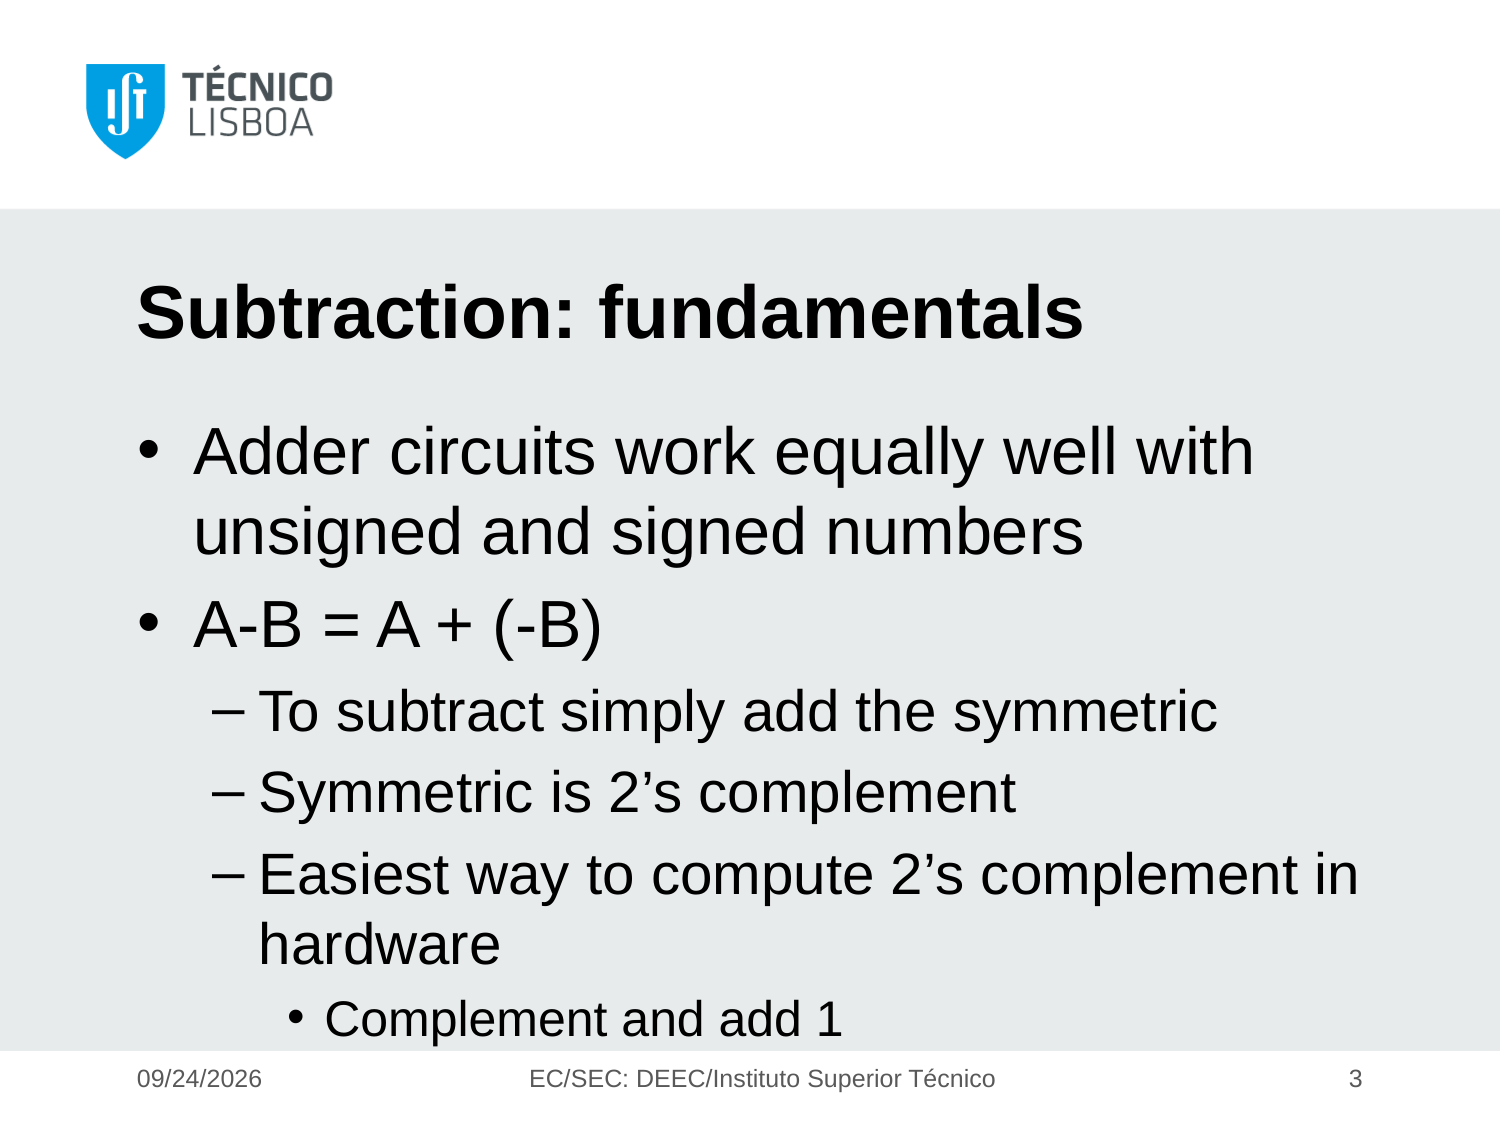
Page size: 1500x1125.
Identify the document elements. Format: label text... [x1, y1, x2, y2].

footer EC/SEC: DEEC/Instituto Superior Técnico [512, 1052, 1021, 1103]
picture [0, 0, 1500, 1125]
slide_number 10/22/2018 [121, 1052, 425, 1103]
list Adder circuits work equally well with unsigned and signed numbers A-B = A + (-B) To subtract simply add the symmetric Symmetric is 2’s complement Easiest way to compute 2’s complement in hardware Complement and add 1 [121, 400, 1378, 1005]
title Subtraction: fundamentals [121, 237, 1378, 381]
slide_number <number> [1077, 1052, 1378, 1103]
